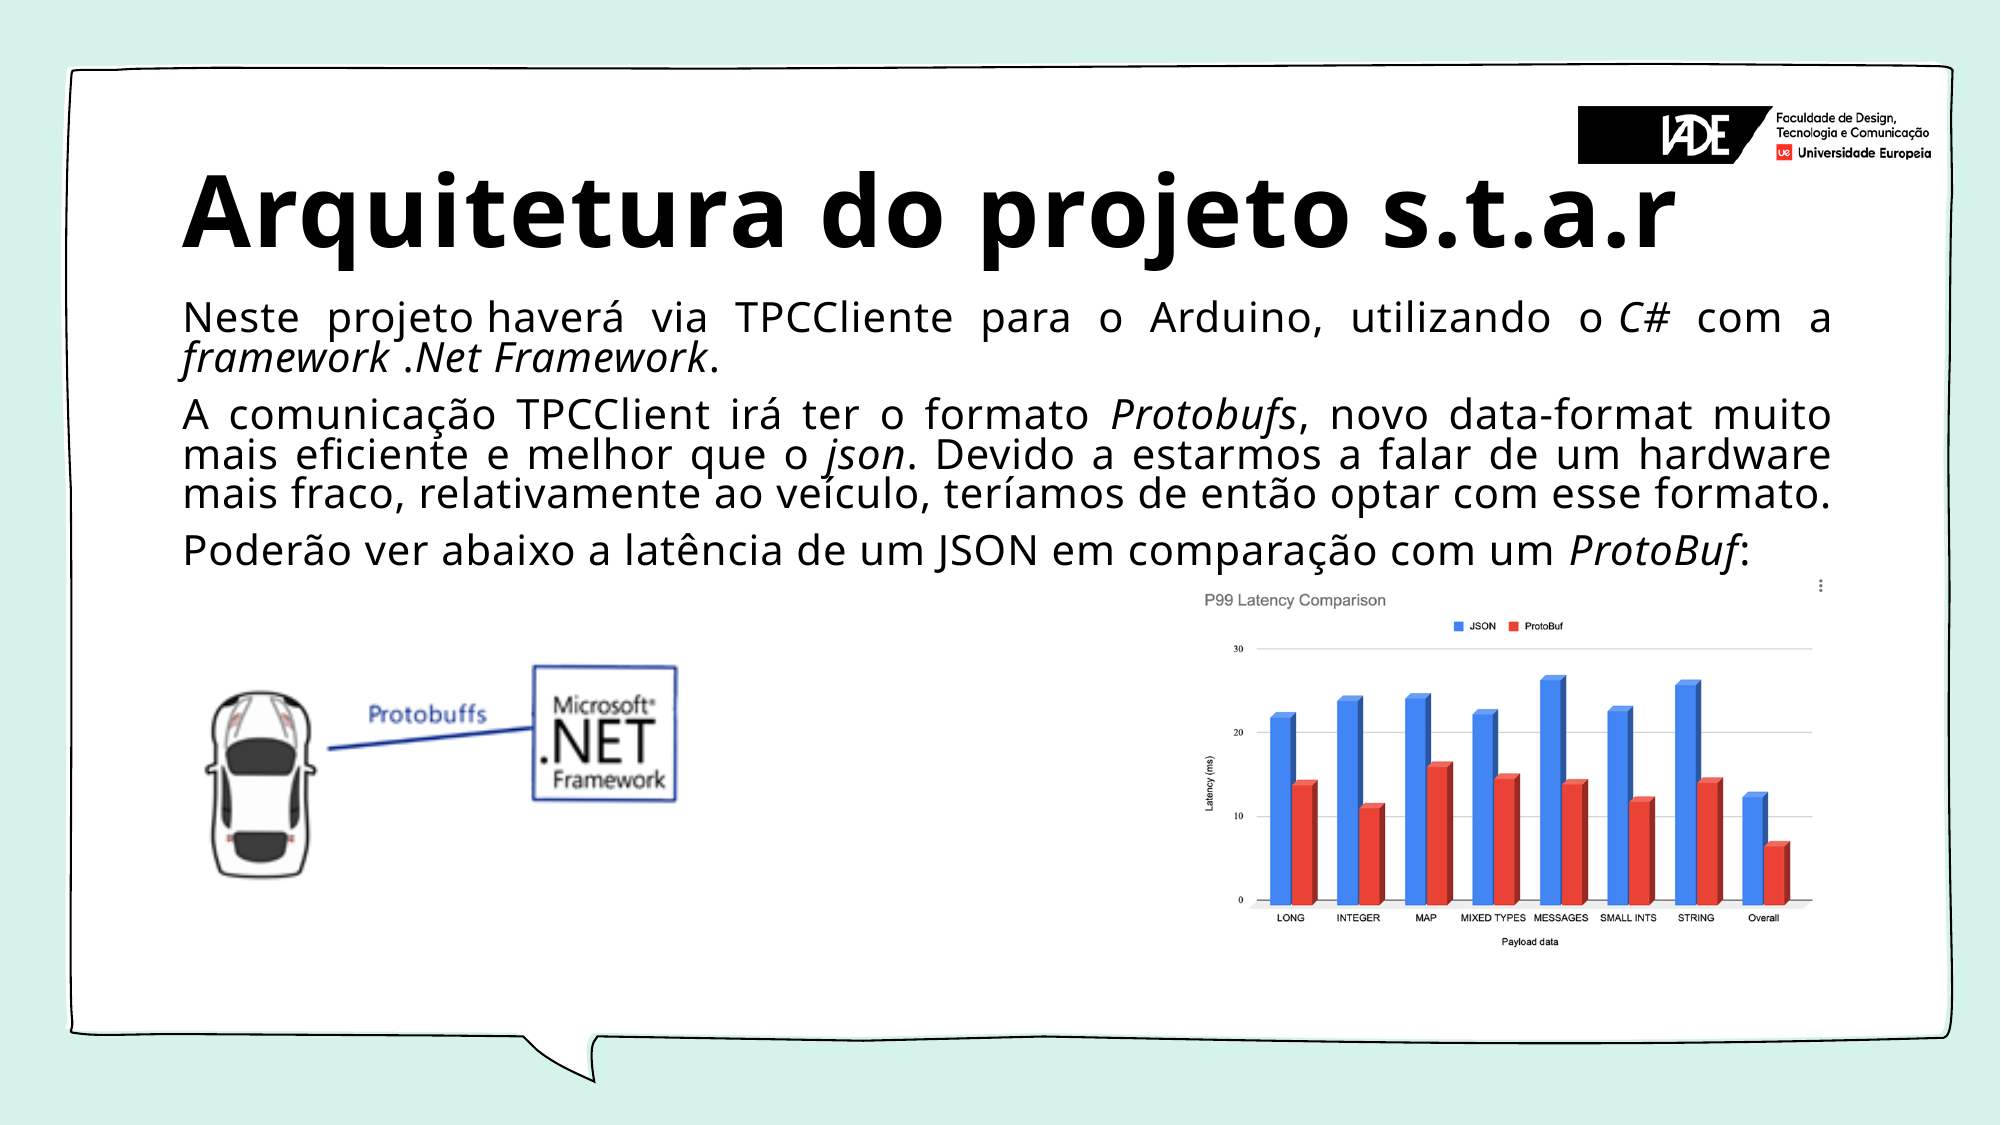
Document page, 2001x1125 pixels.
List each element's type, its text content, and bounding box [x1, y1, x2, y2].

picture [166, 591, 724, 944]
list Neste projeto haverá via TPCCliente para o Arduino, utilizando o C# com a framework .Net Framework. A comunicação TPCClient irá ter o formato Protobufs, novo data-format muito mais eficiente e melhor que o json. Devido a estarmos a falar de um hardware mais fraco, relativamente ao veículo, teríamos de então optar com esse formato. Poderão ver abaixo a latência de um JSON em comparação com um ProtoBuf: [167, 293, 1863, 592]
picture [1189, 592, 1827, 960]
title Arquitetura do projeto s.t.a.r [167, 91, 1863, 293]
picture [1570, 59, 1938, 210]
